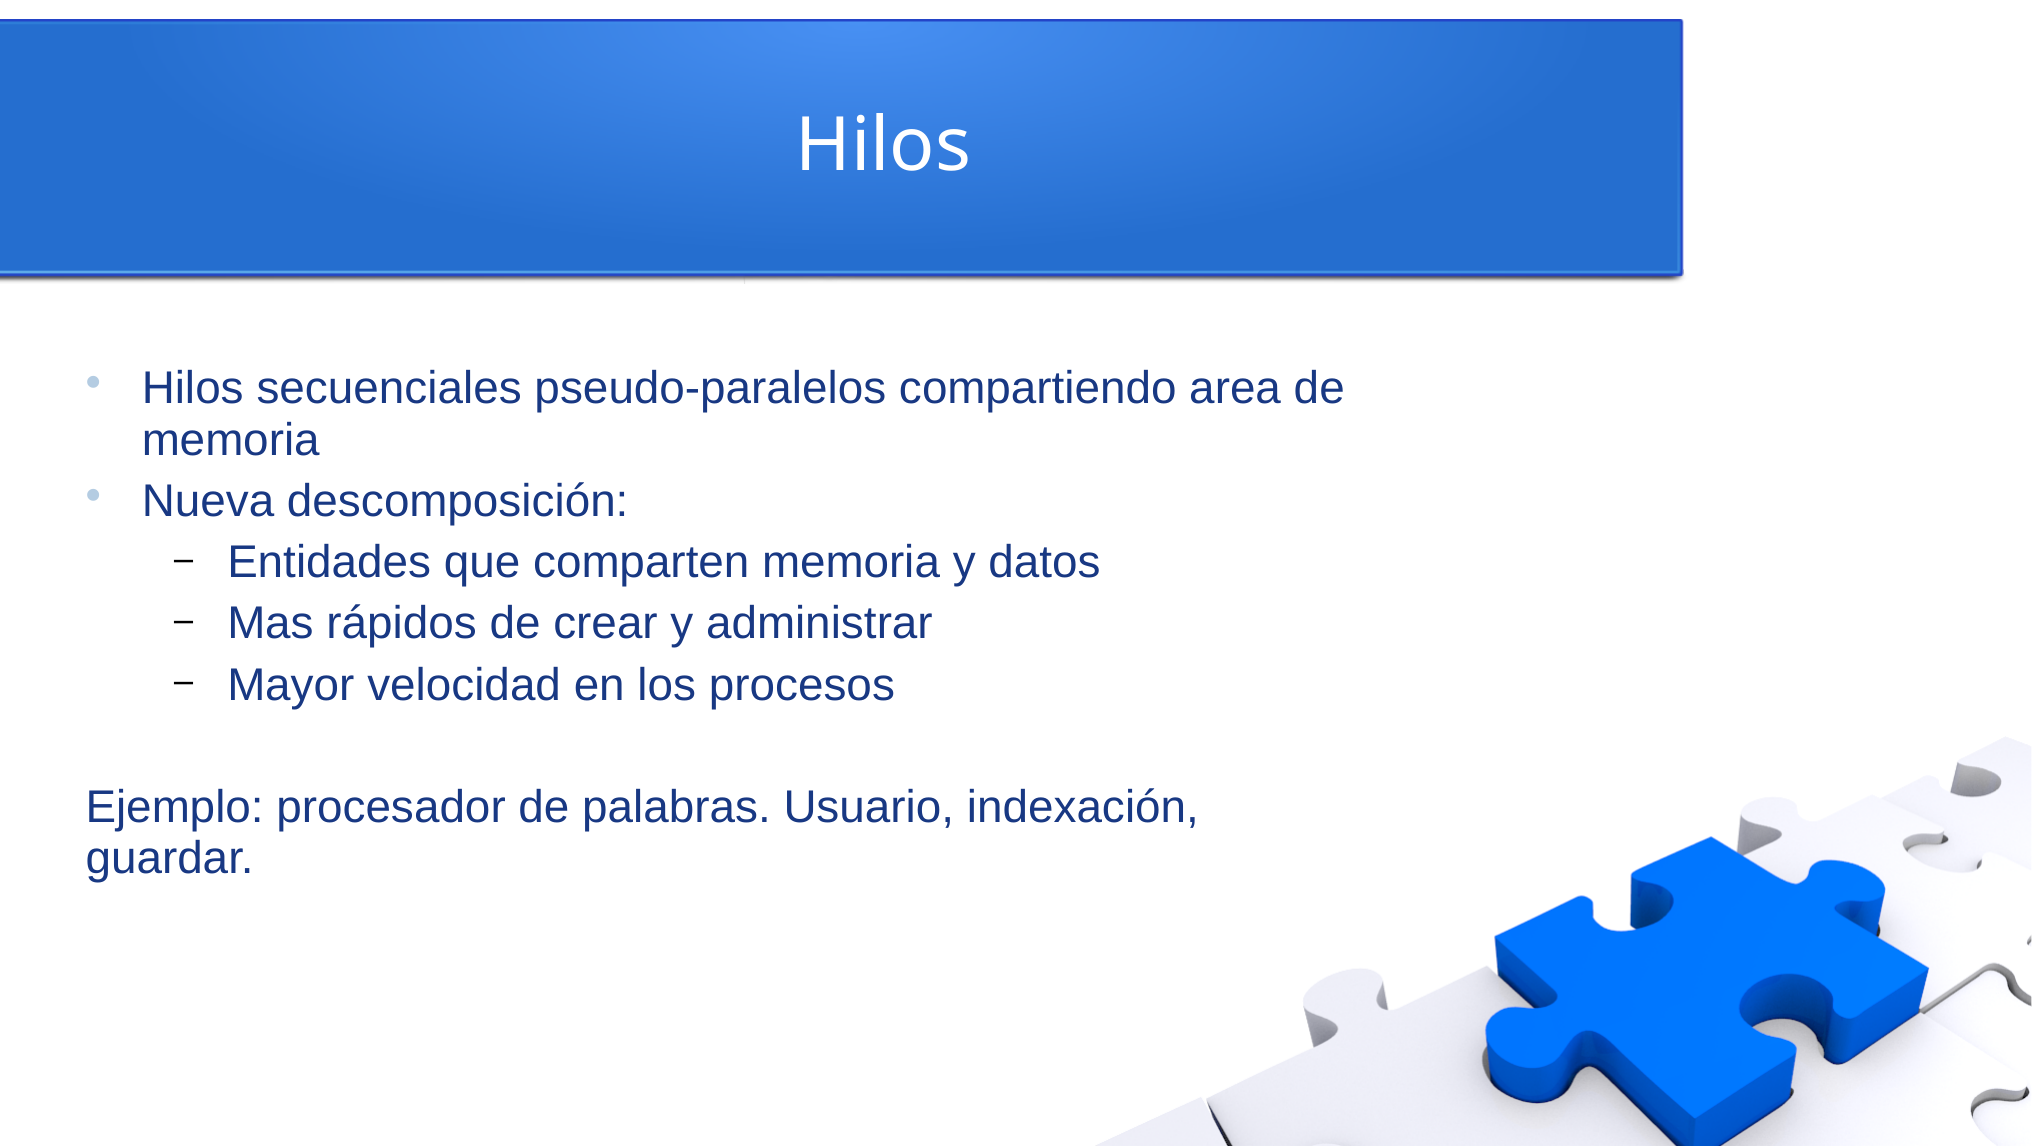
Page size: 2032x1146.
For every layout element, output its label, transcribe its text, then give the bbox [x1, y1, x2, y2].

picture [1071, 605, 2032, 1146]
picture [0, 19, 1689, 284]
text_box Hilos secuenciales pseudo-paralelos compartiendo area de memoria Nueva descomposición: Entidades que comparten memoria y datos Mas rápidos de crear y administrar Mayor velocidad en los procesos Ejemplo: procesador de palabras. Usuario, indexación, guardar. [70, 355, 1394, 934]
title Hilos [101, 45, 1666, 237]
